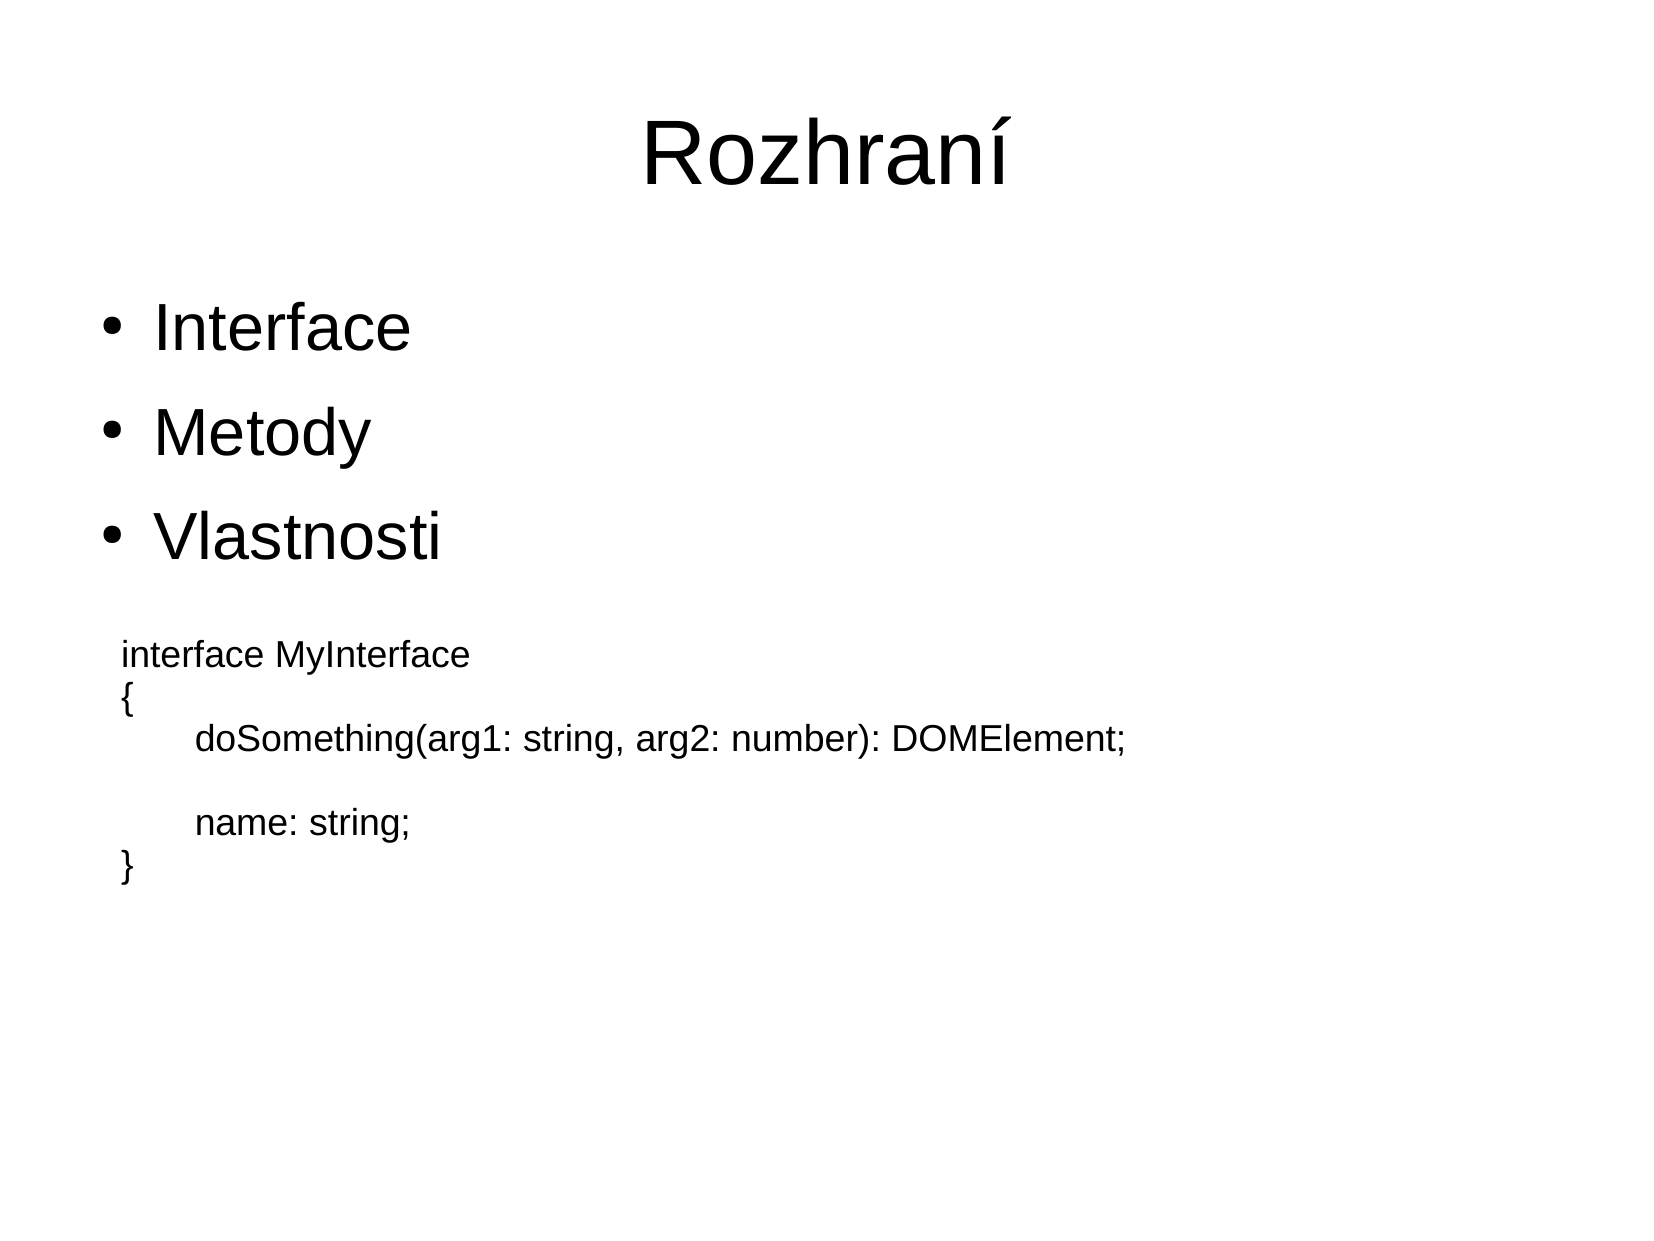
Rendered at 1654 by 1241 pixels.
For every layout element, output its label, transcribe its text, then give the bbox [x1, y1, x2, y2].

title Rozhraní [82, 49, 1571, 257]
text_box interface MyInterface { doSomething(arg1: string, arg2: number): DOMElement; name: string; } [106, 625, 1501, 890]
list Interface Metody Vlastnosti [82, 290, 1571, 615]
